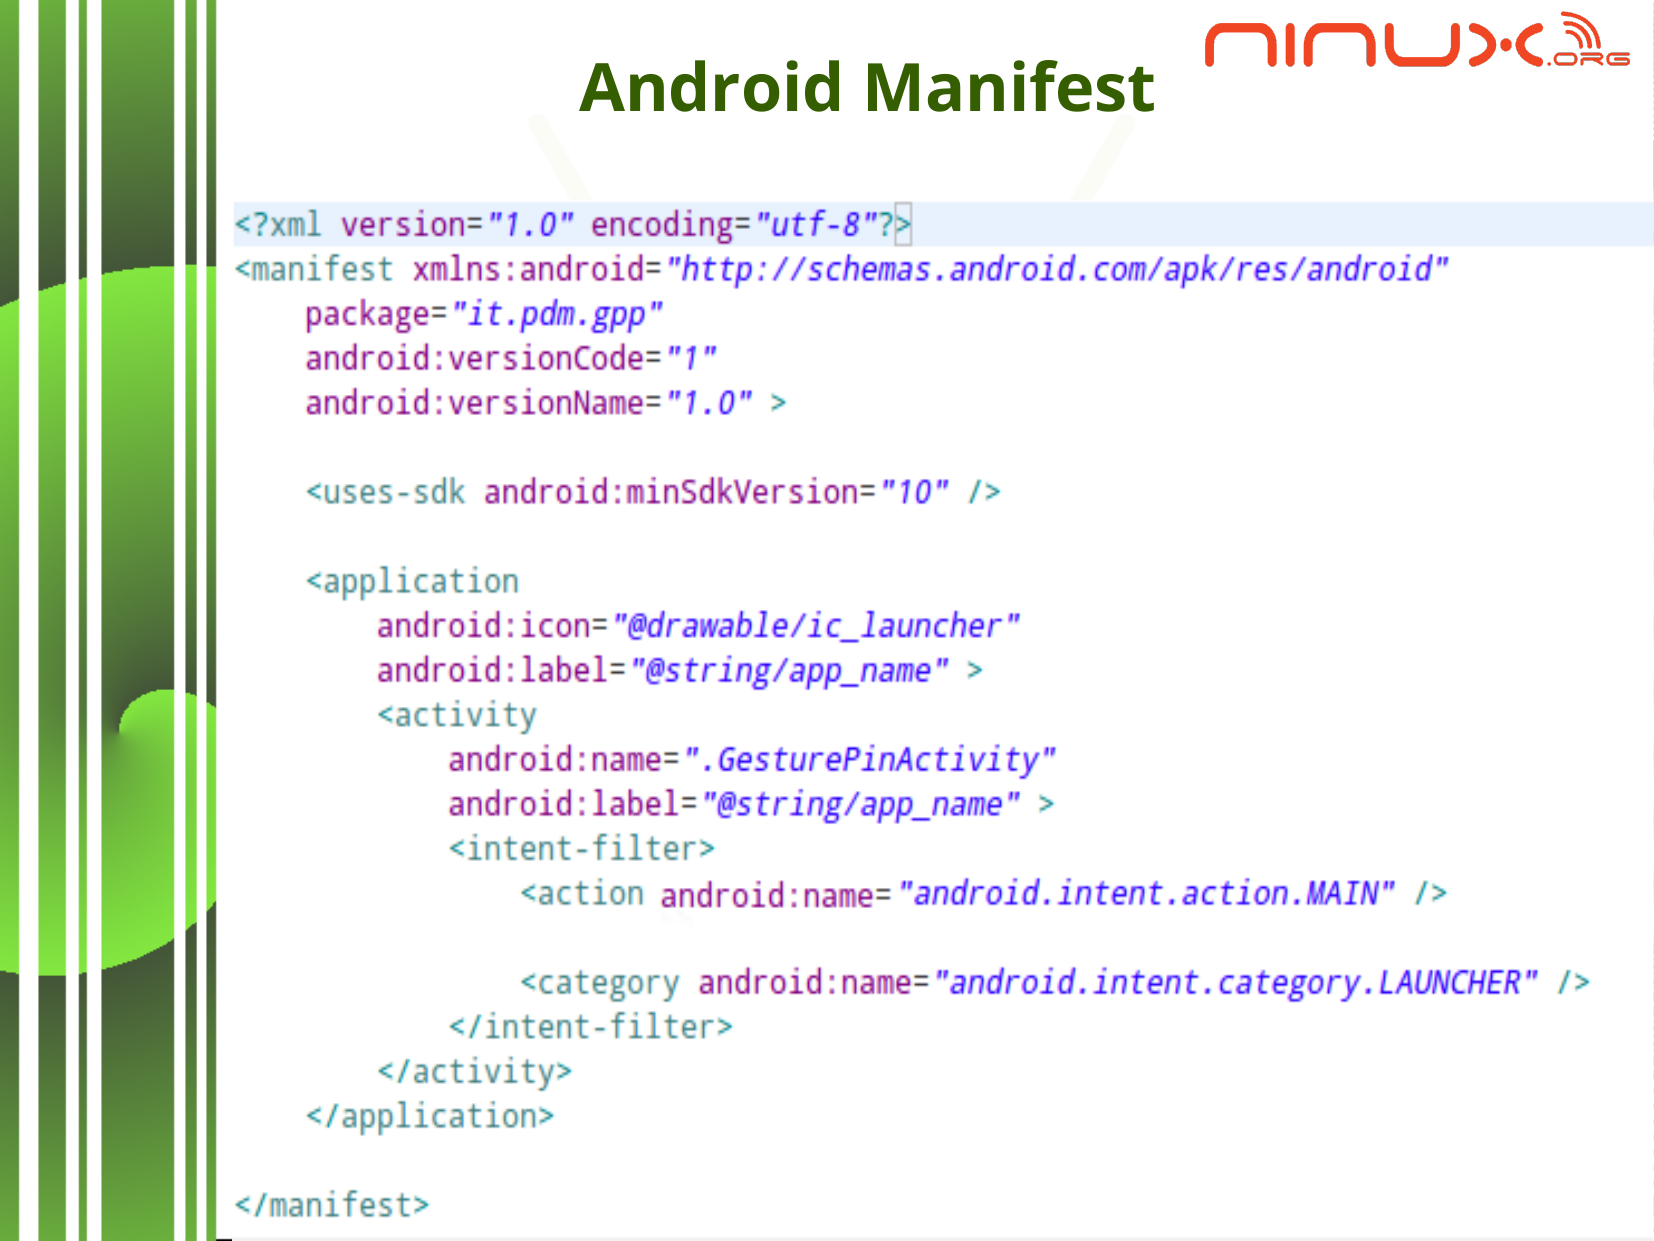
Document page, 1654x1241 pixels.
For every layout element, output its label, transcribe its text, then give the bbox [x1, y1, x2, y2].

title Android Manifest [236, 47, 1500, 125]
picture [0, 0, 1654, 1241]
